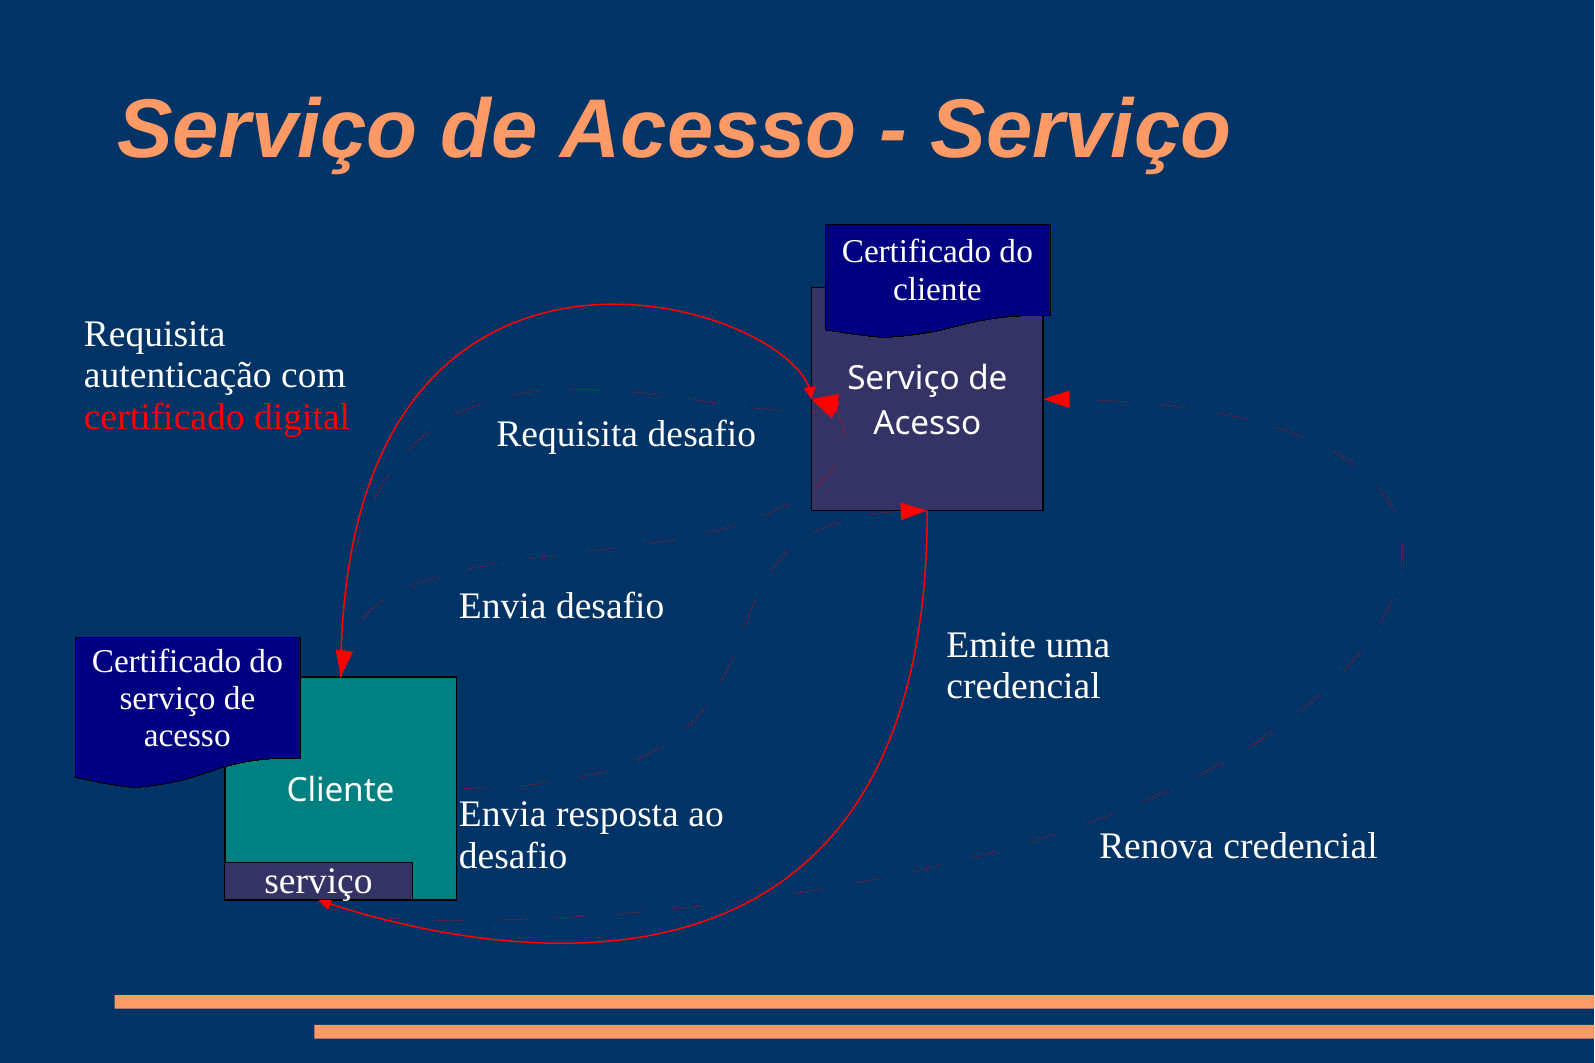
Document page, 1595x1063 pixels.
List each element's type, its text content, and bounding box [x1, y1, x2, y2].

text_box Requisita desafio [487, 412, 766, 455]
text_box Requisita autenticação com certificado digital [75, 300, 376, 451]
text_box Certificado do cliente [825, 224, 1051, 338]
text_box Certificado do serviço de acesso [75, 637, 301, 788]
text_box Envia resposta ao desafio [450, 769, 754, 901]
text_box Serviço de Acesso [811, 287, 1044, 511]
text_box Emite uma credencial [937, 600, 1201, 731]
text_box Envia desafio [450, 584, 674, 627]
text_box Cliente [224, 676, 457, 900]
text_box serviço [224, 862, 413, 900]
text_box Renova credencial [1090, 825, 1388, 867]
title Serviço de Acesso - Serviço [117, 39, 1479, 218]
